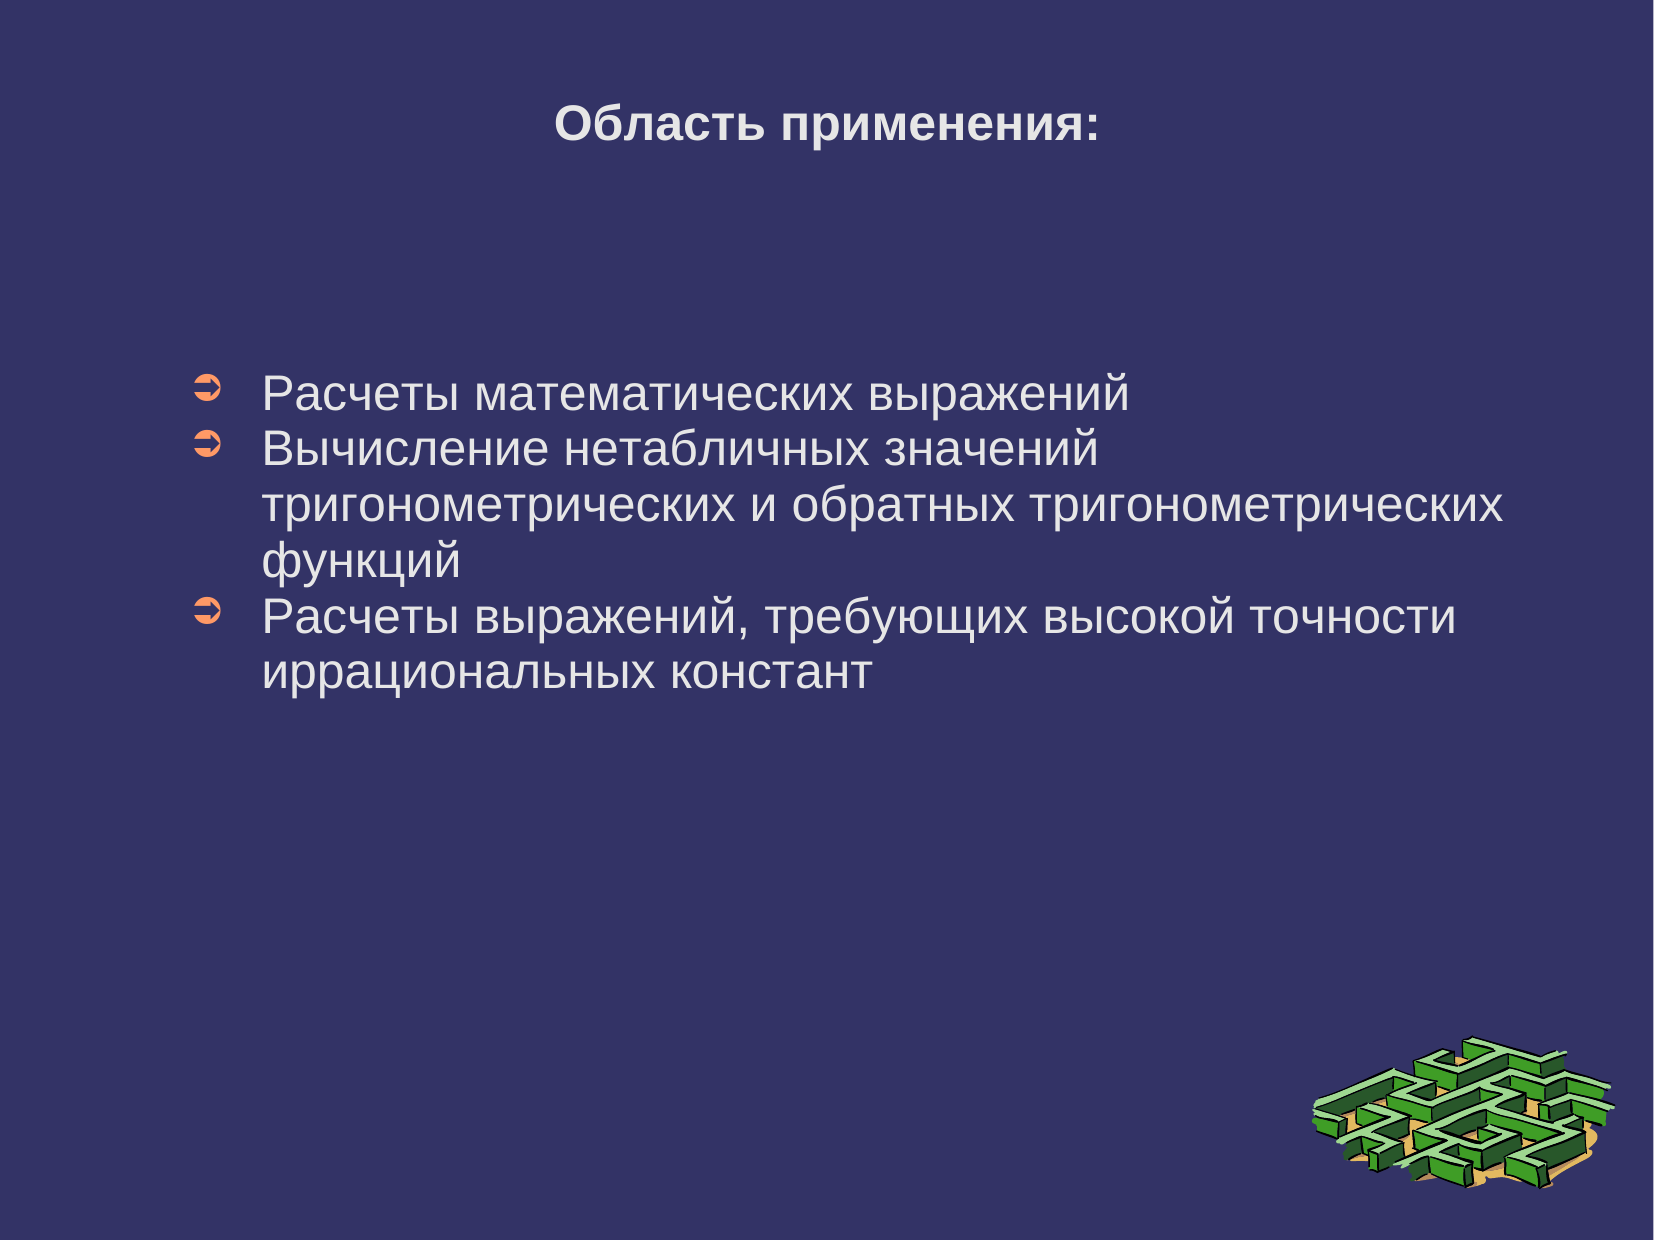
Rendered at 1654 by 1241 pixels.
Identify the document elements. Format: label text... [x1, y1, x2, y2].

title Область применения: [121, 19, 1534, 227]
list Расчеты математических выражений Вычисление нетабличных значений тригонометрических и обратных тригонометрических функций Расчеты выражений, требующих высокой точности иррациональных констант [178, 364, 1570, 1147]
